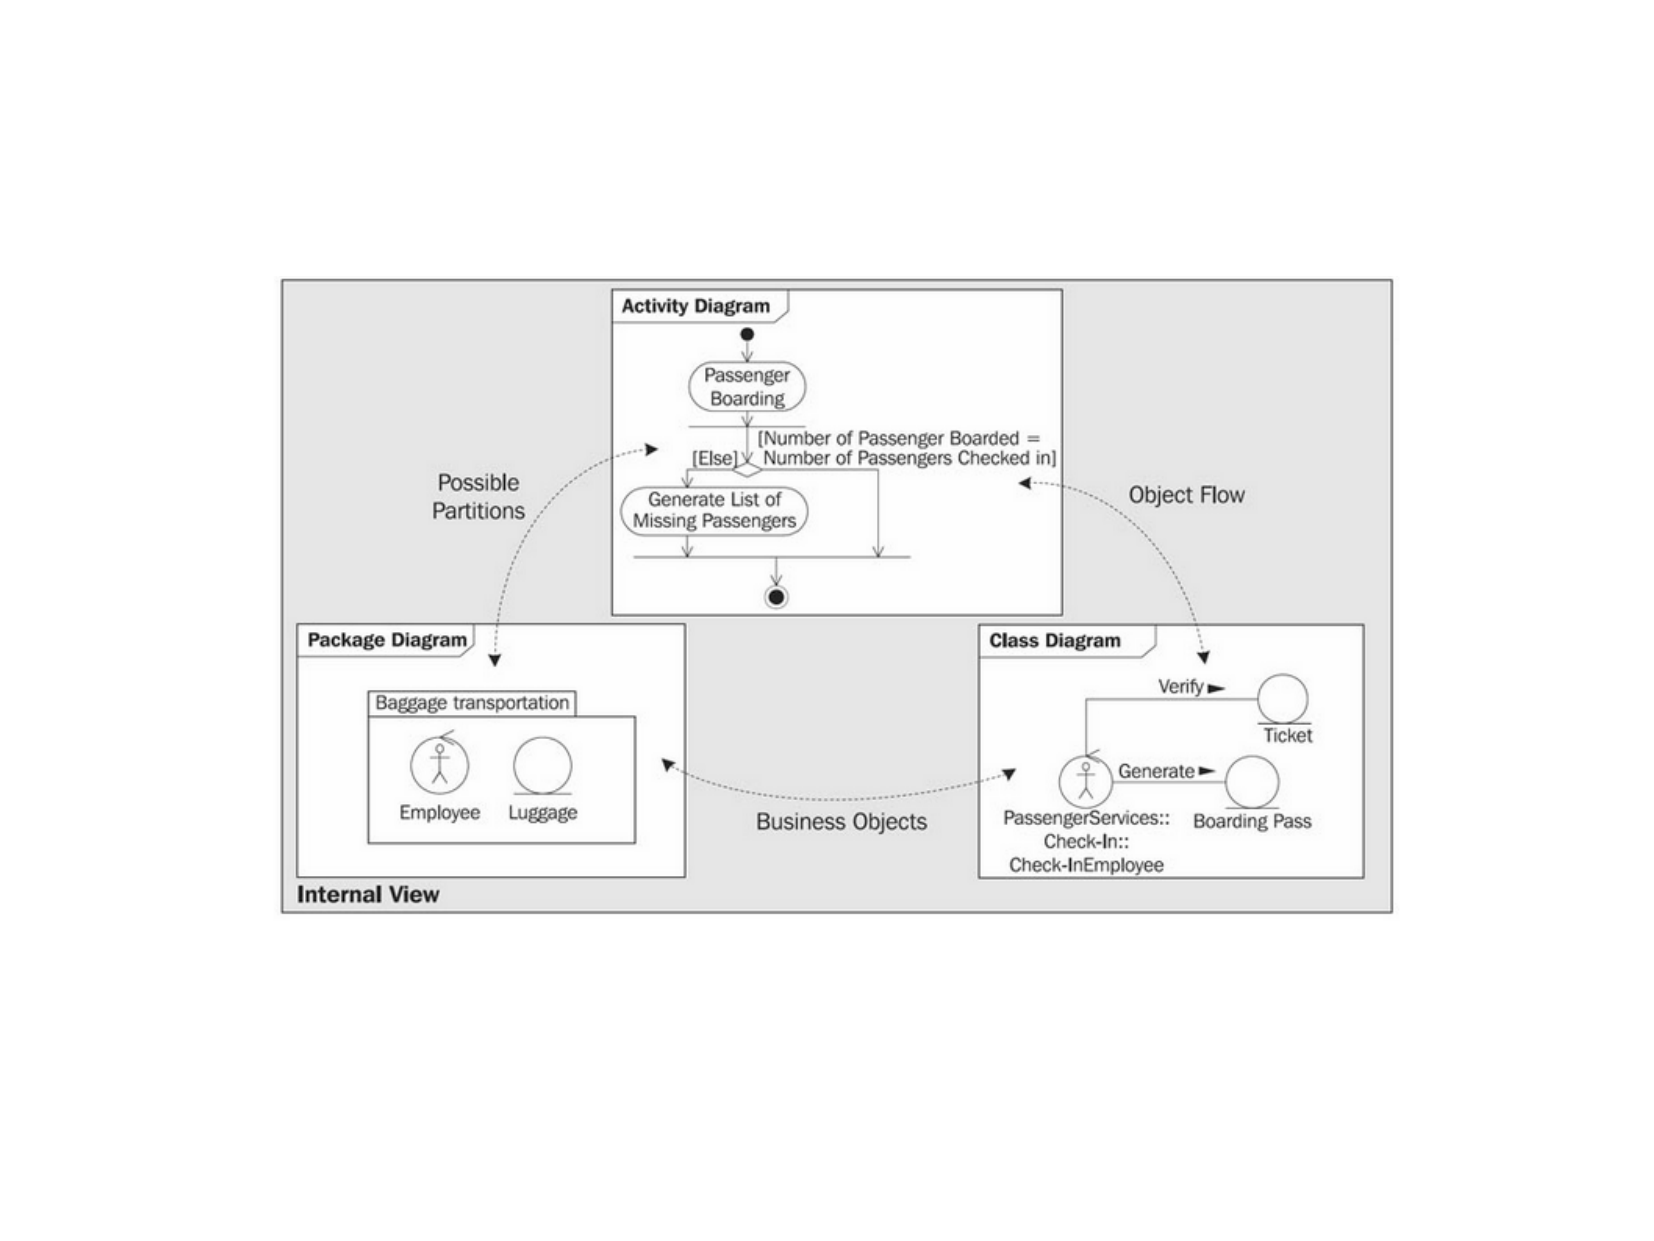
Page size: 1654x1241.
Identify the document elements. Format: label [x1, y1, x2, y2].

picture [268, 276, 1406, 922]
